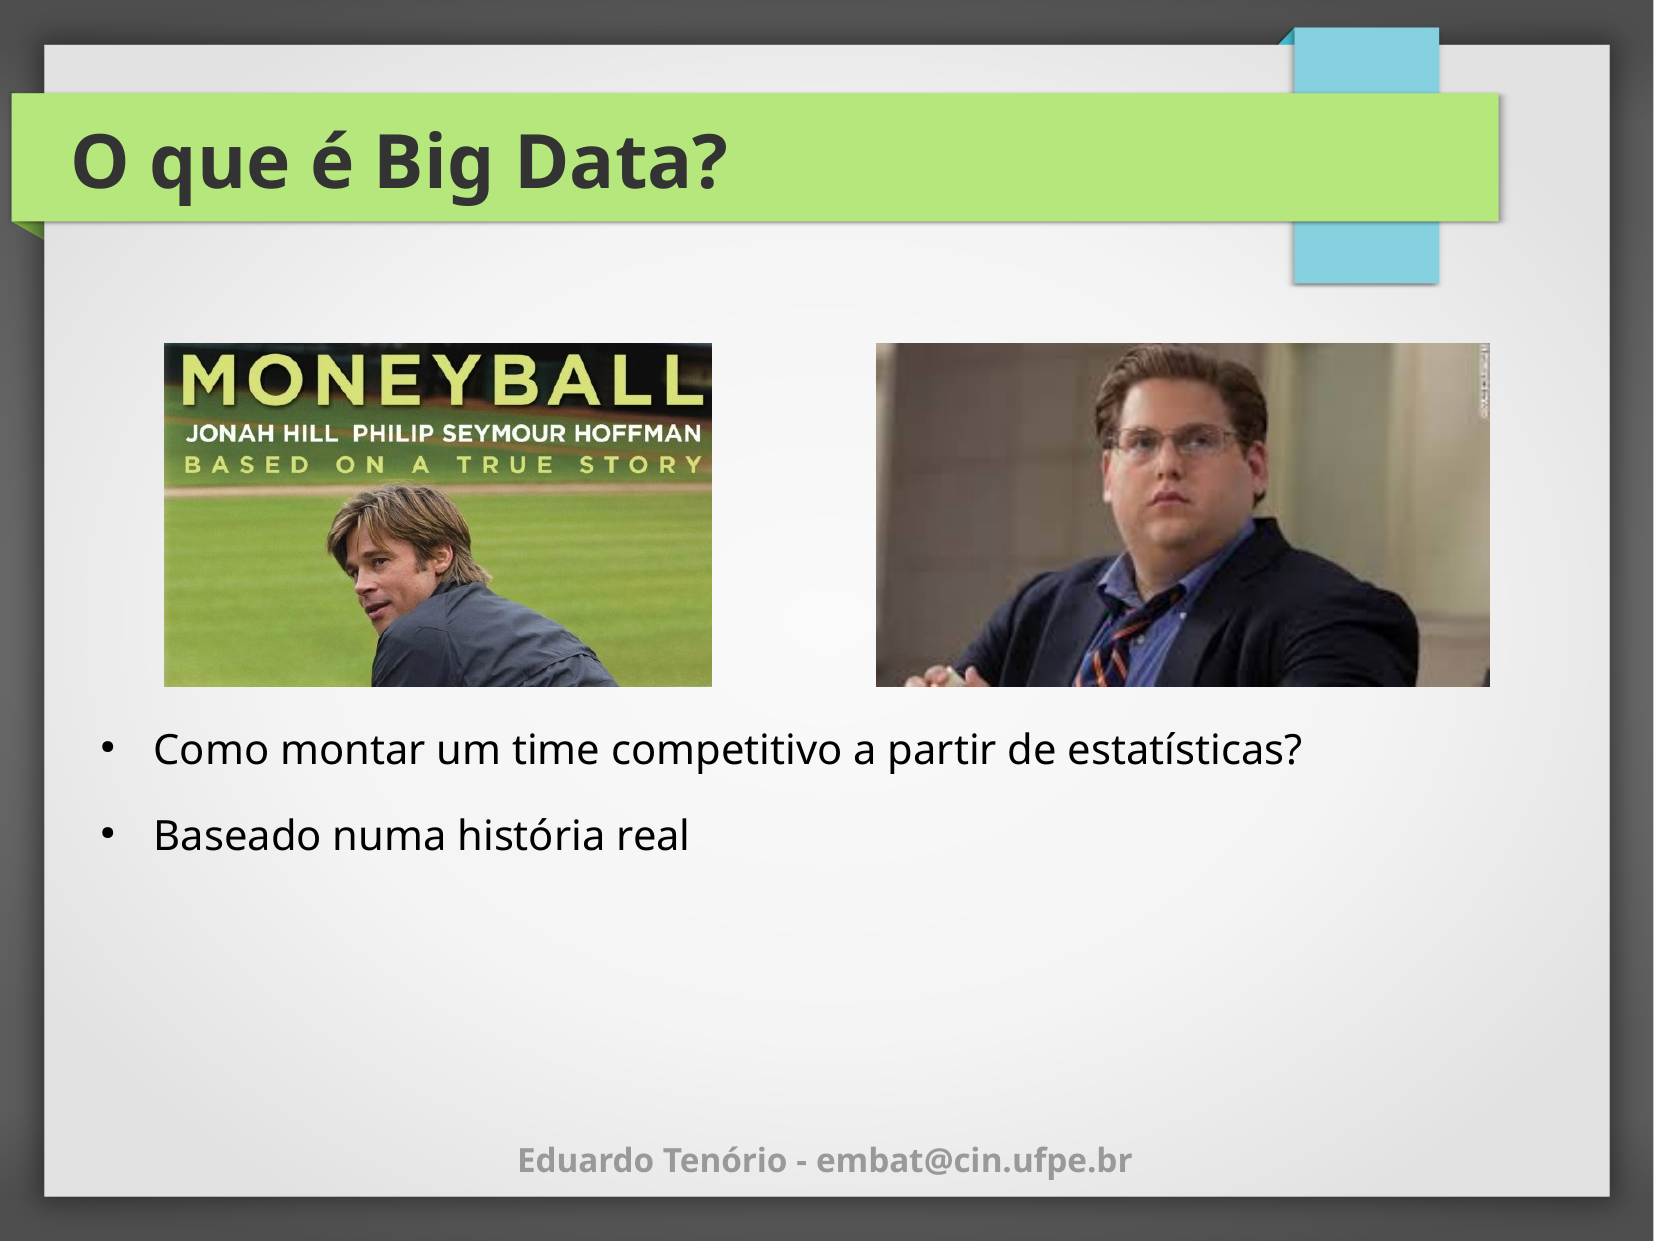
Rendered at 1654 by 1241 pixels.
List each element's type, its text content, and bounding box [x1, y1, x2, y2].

title O que é Big Data? [70, 97, 1229, 221]
list Como montar um time competitivo a partir de estatísticas? Baseado numa história real [82, 719, 1538, 1063]
picture [0, 0, 1654, 1241]
text_box Eduardo Tenório - embat@cin.ufpe.br [45, 1130, 1606, 1201]
